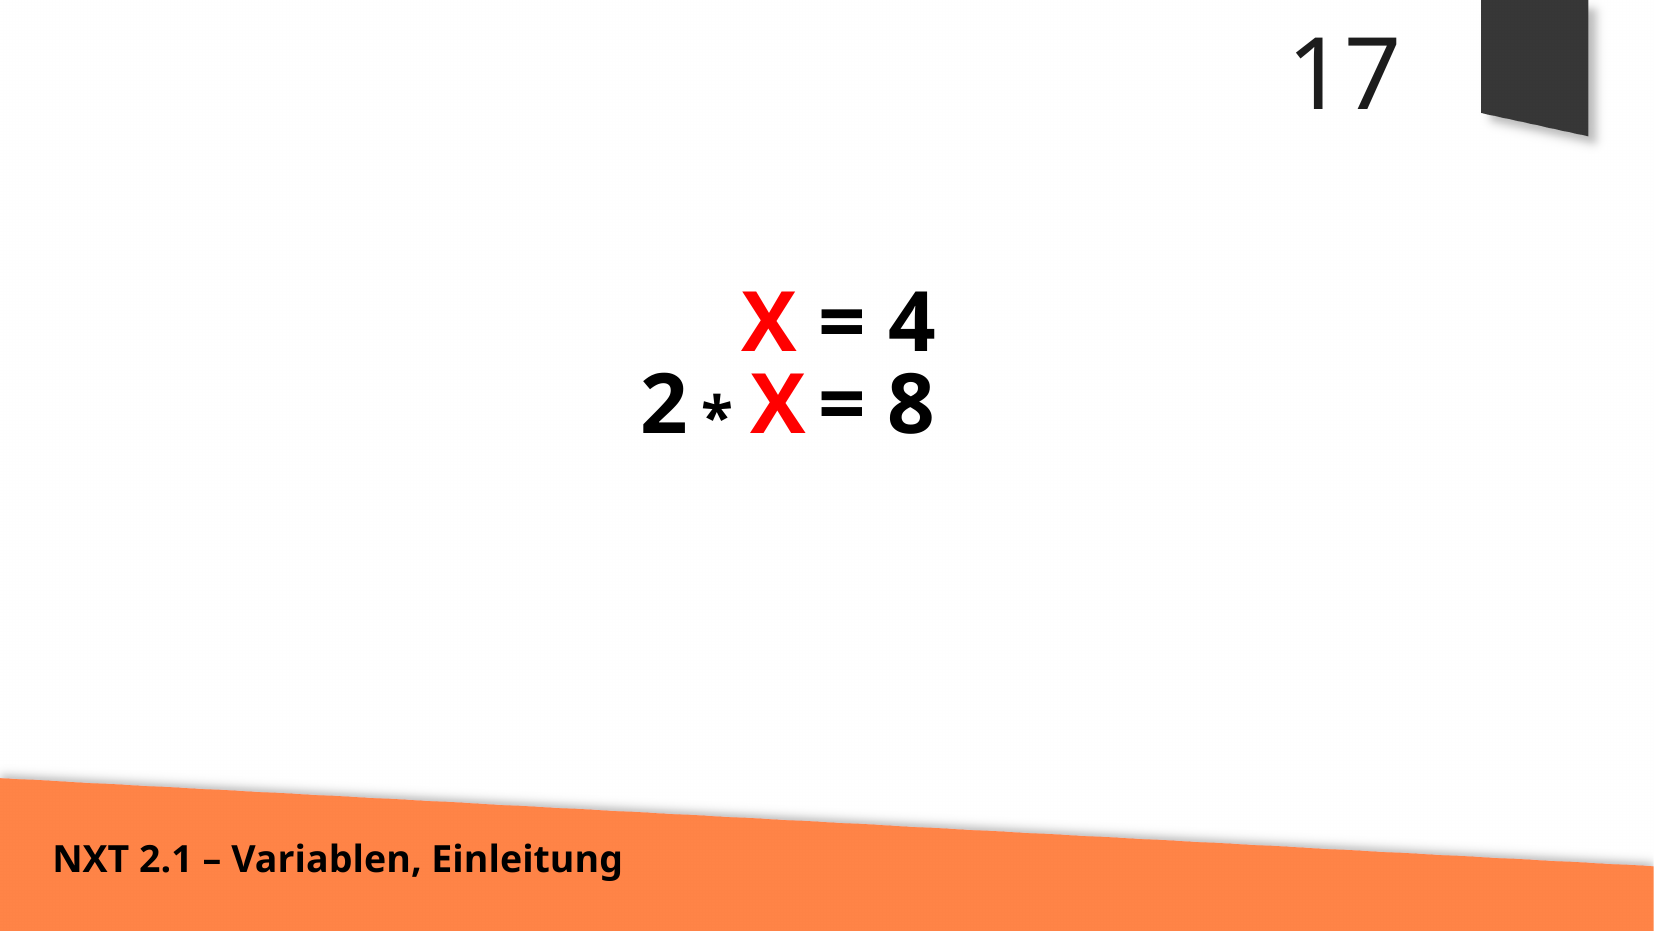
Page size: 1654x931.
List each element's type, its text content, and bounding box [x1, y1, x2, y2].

text_box NXT 2.1 – Variablen, Einleitung [37, 825, 751, 901]
text_box 2 = 8 [811, 337, 1114, 462]
text_box X [748, 379, 811, 462]
text_box 2 = 8 [625, 379, 686, 462]
text_box <Foliennummer> [1463, 0, 1602, 157]
text_box * [686, 369, 748, 482]
picture [0, 0, 1654, 931]
text_box X = 4 [574, 254, 1062, 379]
